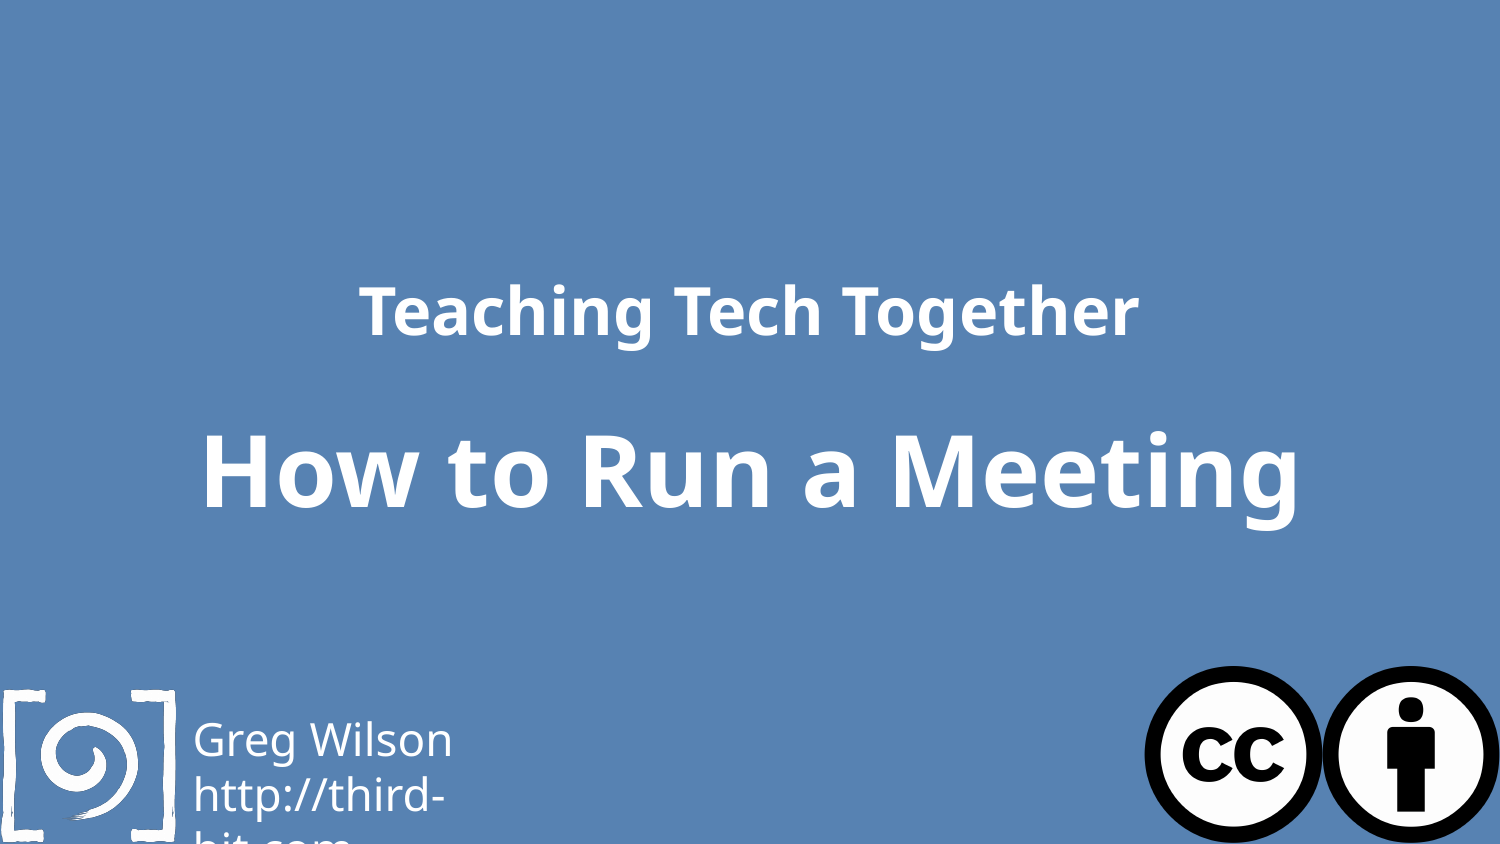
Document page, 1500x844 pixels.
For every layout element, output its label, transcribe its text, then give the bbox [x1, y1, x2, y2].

picture [0, 688, 178, 844]
text_box How to Run a Meeting [8, 392, 1494, 543]
picture [1144, 666, 1500, 844]
